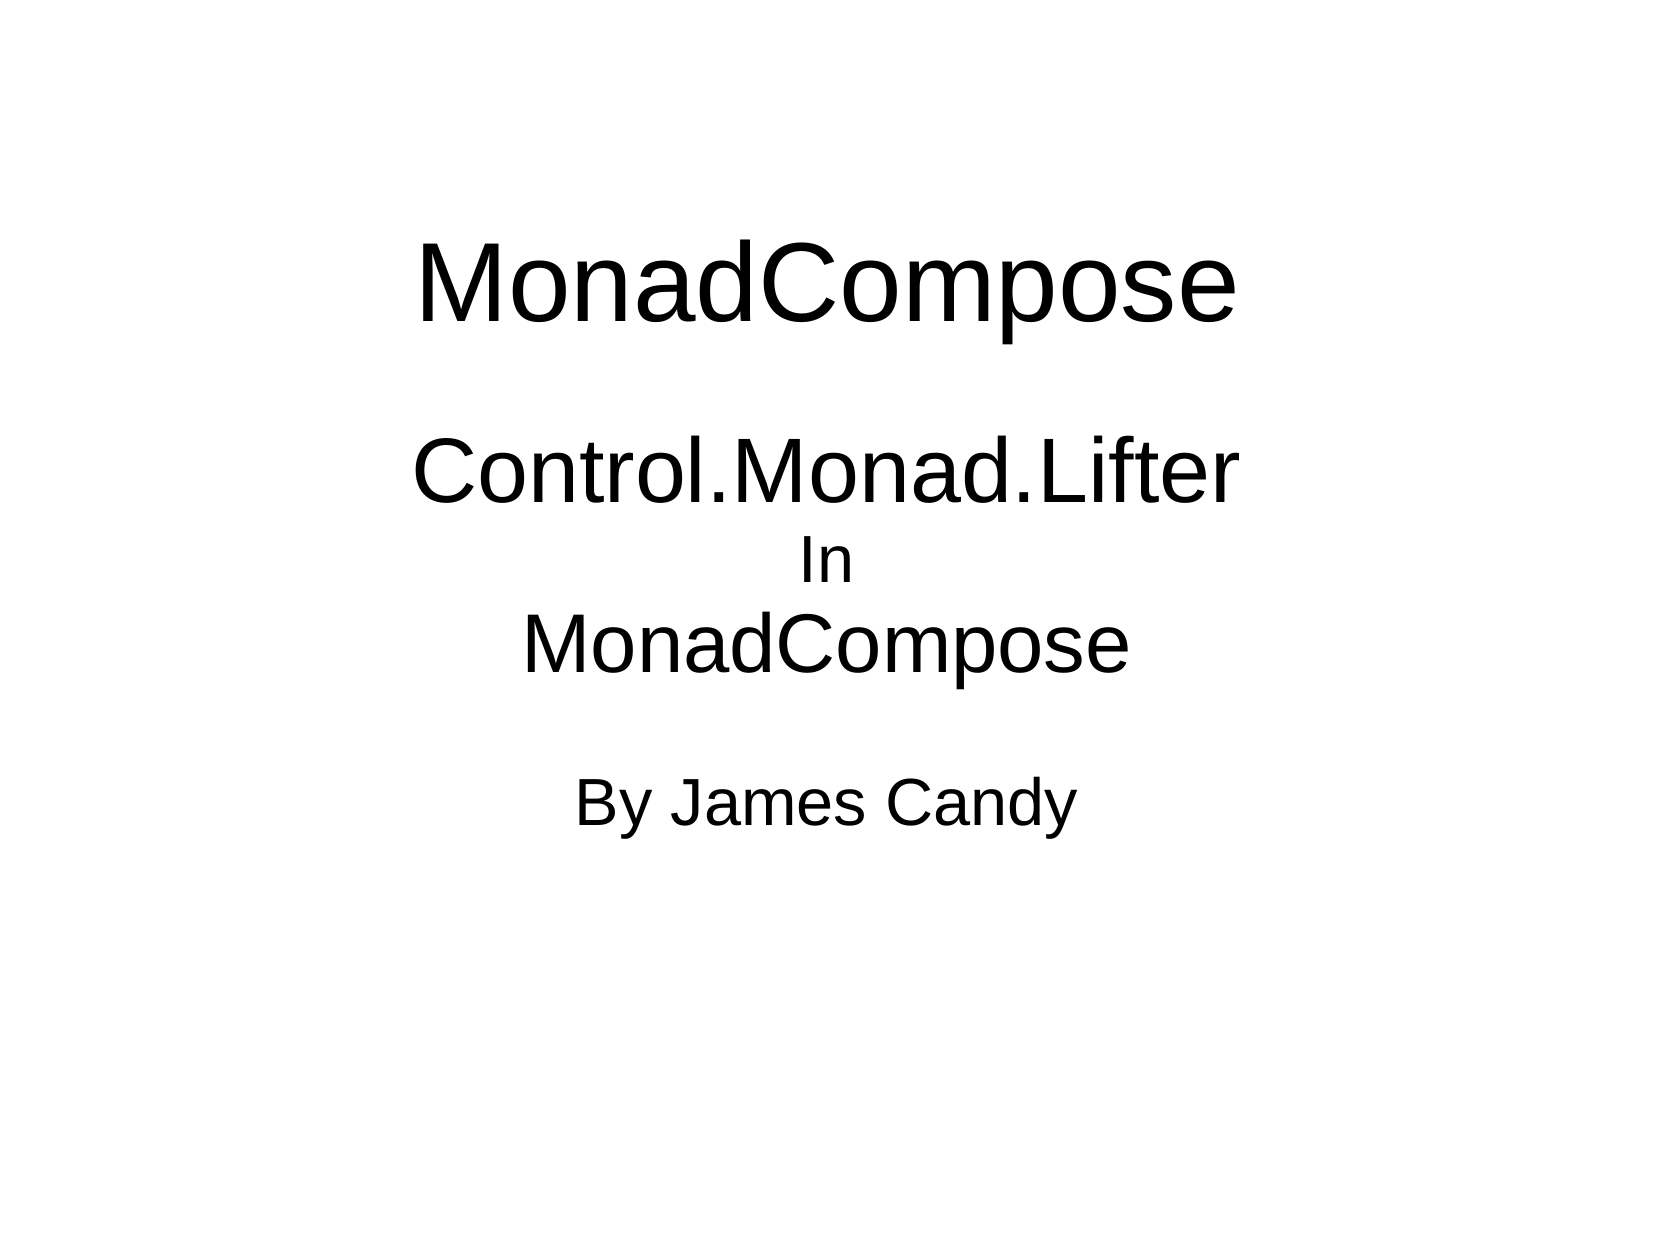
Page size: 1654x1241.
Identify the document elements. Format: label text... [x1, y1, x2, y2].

subtitle MonadCompose Control.Monad.Lifter In MonadCompose By James Candy [82, 49, 1571, 1010]
